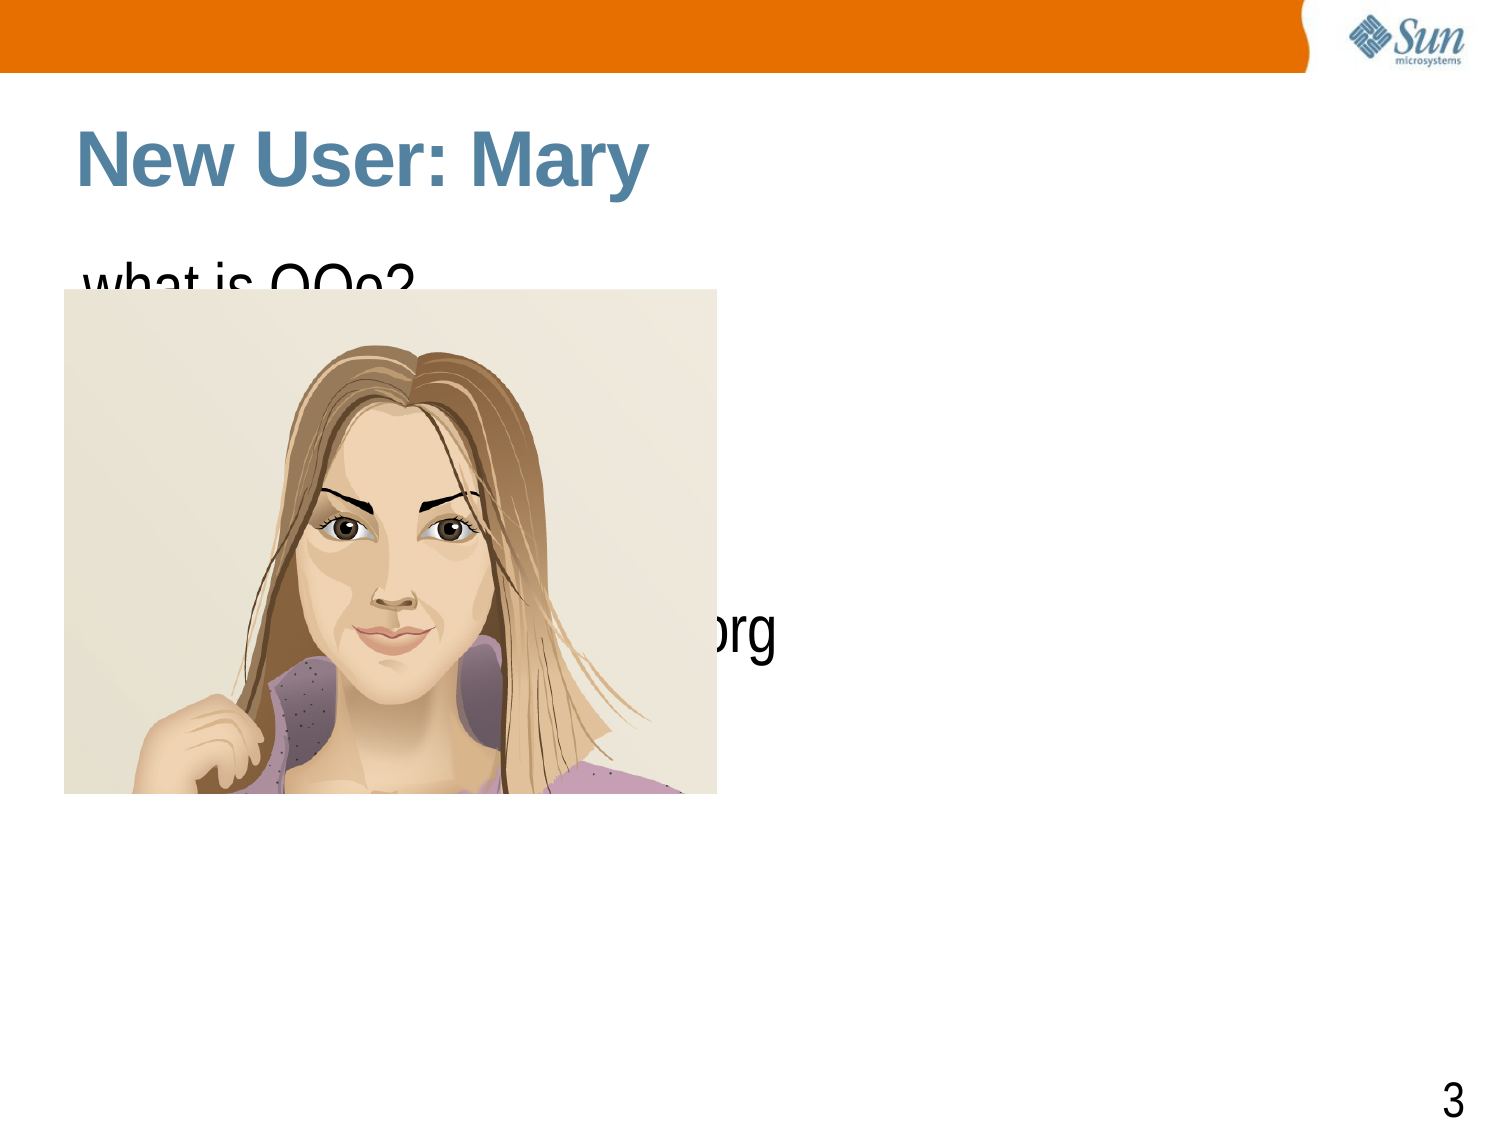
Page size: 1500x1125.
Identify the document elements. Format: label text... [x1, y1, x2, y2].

list what is OOo? how do I get it? has no account on ooo read-access to www.ooo.org [749, 258, 1402, 1062]
picture [64, 289, 717, 794]
picture [0, 0, 1500, 73]
title New User: Mary [75, 123, 1437, 227]
